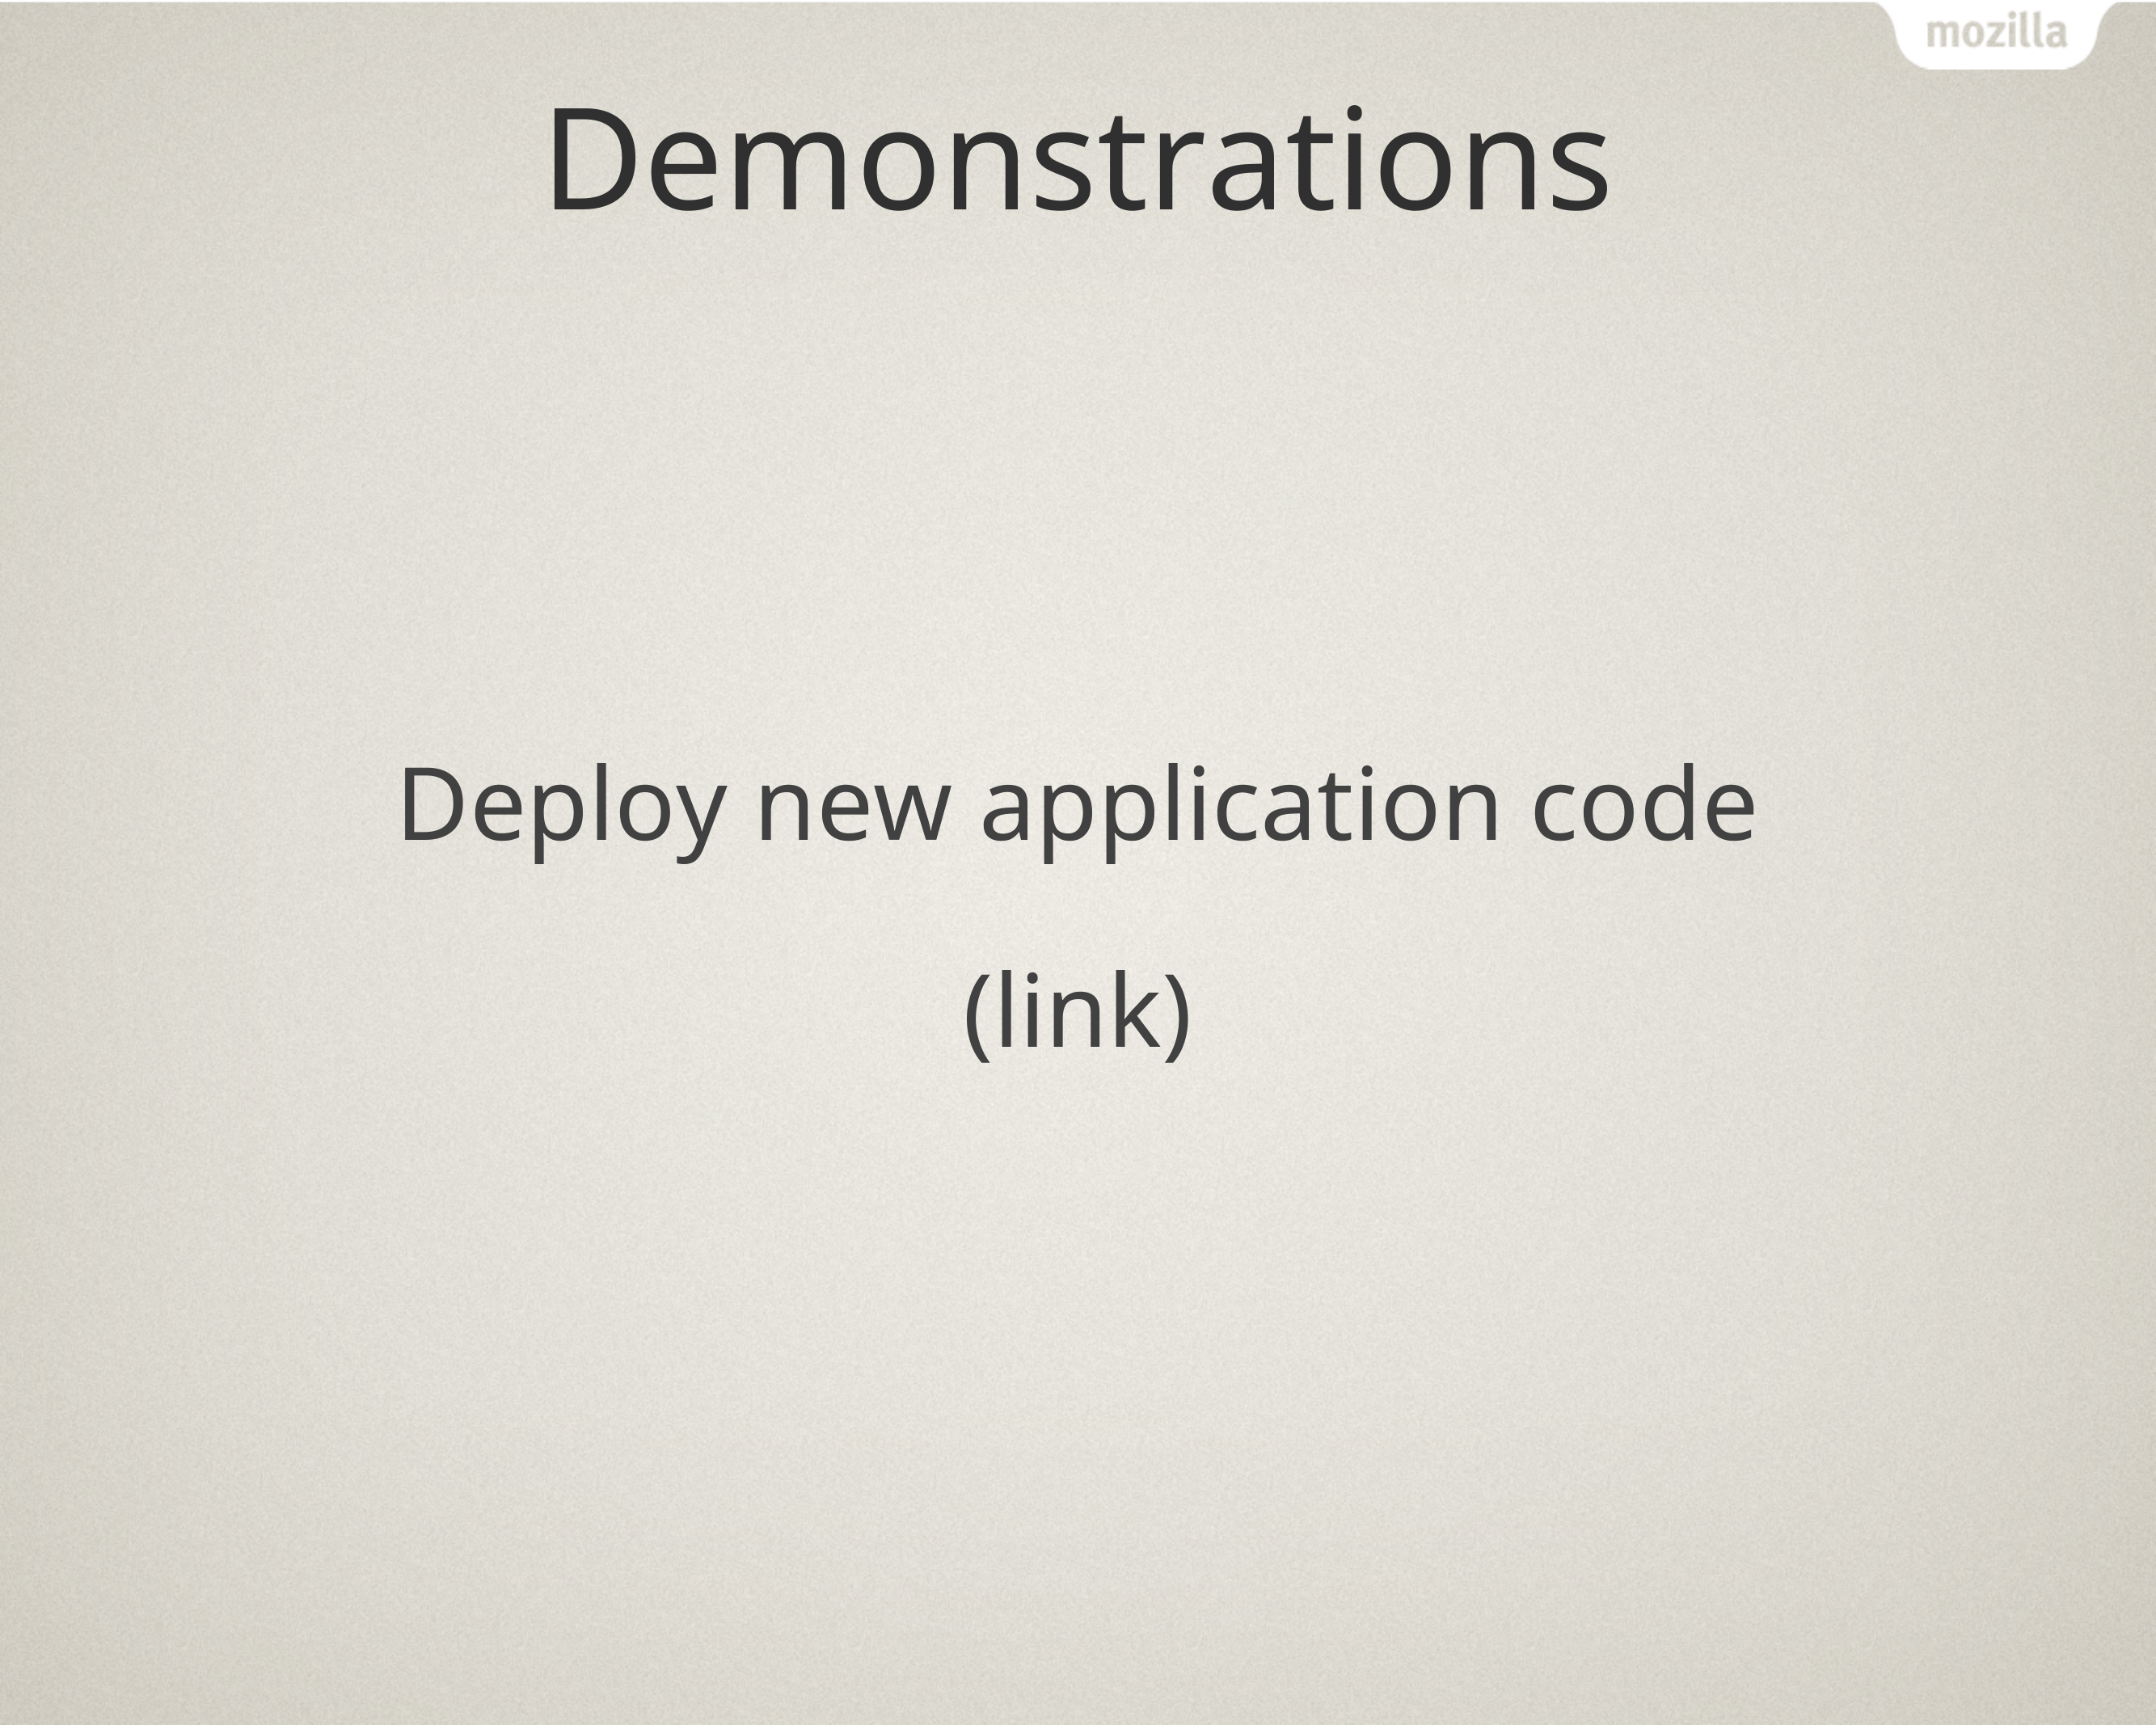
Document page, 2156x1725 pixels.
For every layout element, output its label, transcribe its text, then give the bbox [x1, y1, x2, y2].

subtitle Deploy new application code (link) [108, 403, 2048, 1404]
title Demonstrations [58, 45, 2097, 261]
picture [0, 0, 2156, 1725]
